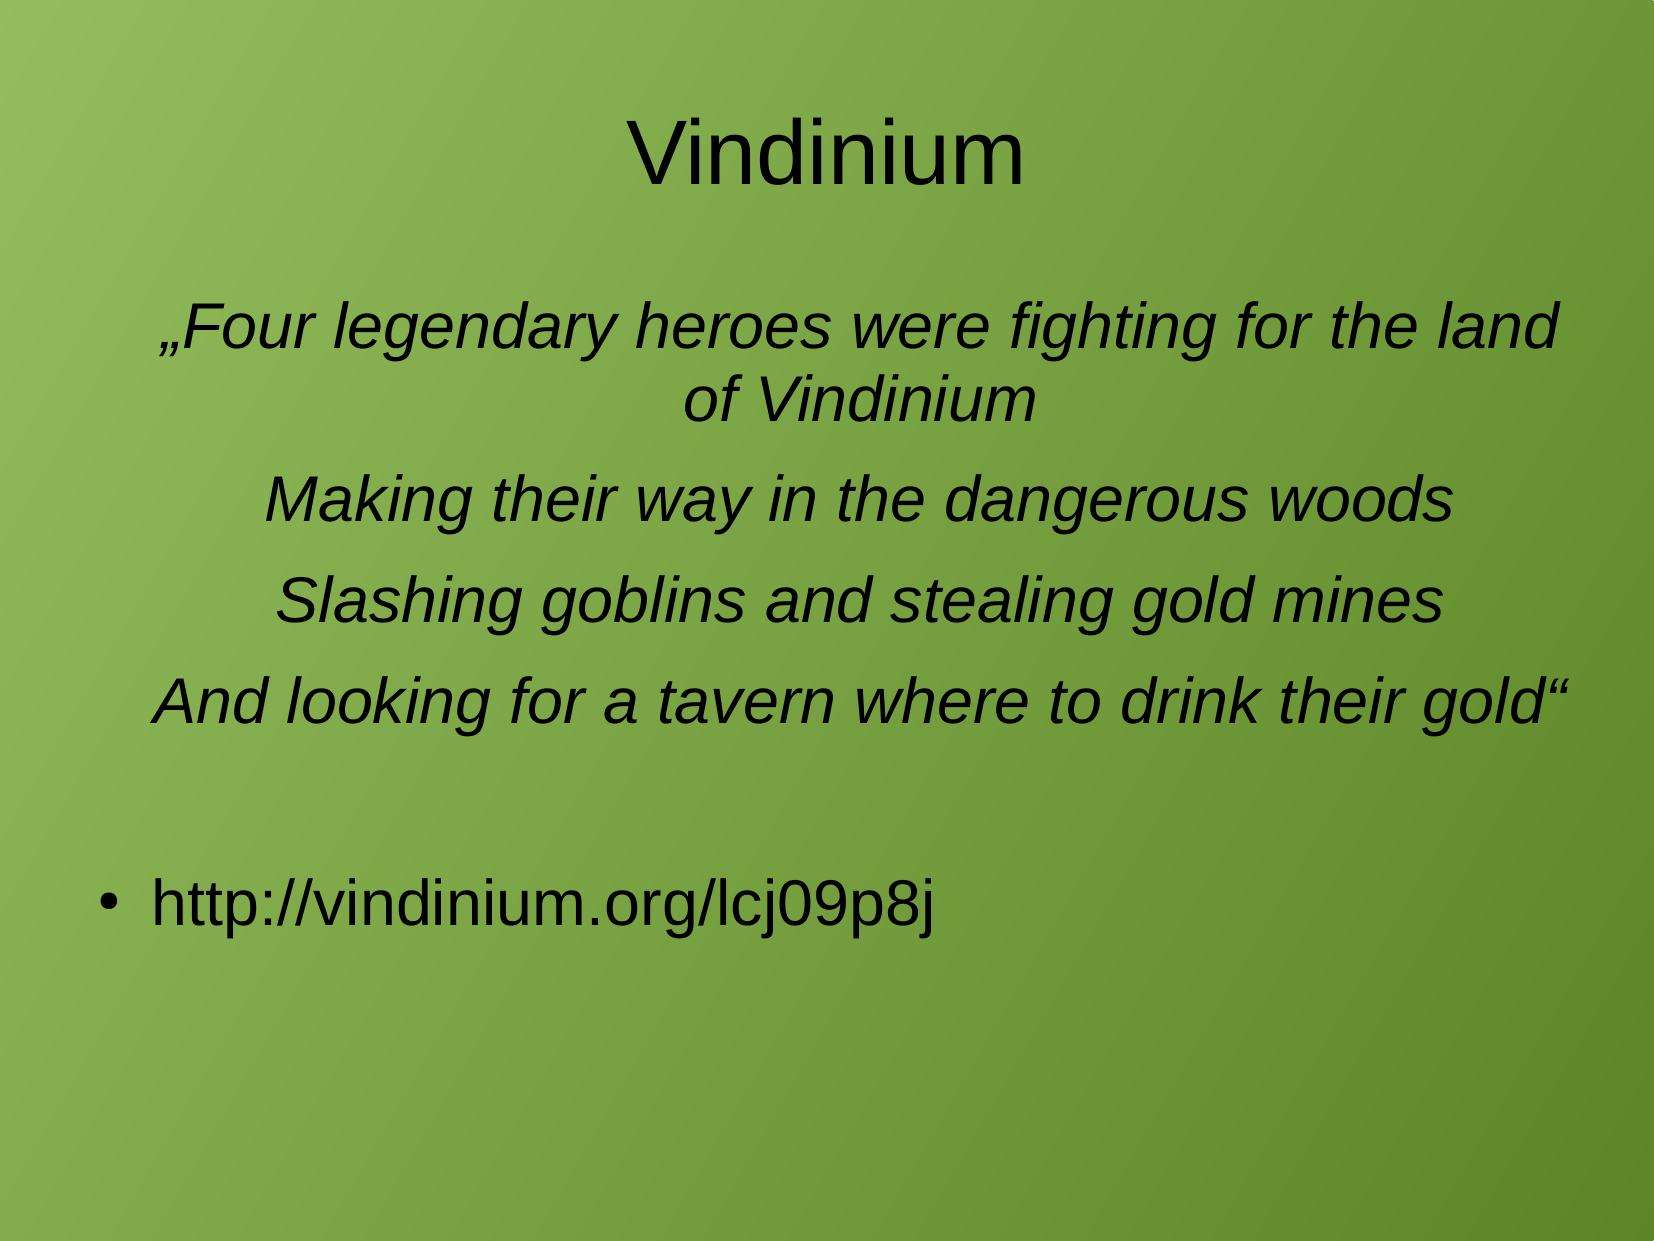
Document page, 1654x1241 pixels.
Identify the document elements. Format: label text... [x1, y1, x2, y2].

list „Four legendary heroes were fighting for the land of Vindinium Making their way in the dangerous woods Slashing goblins and stealing gold mines And looking for a tavern where to drink their gold“ http://vindinium.org/lcj09p8j [82, 290, 1571, 1010]
title Vindinium [82, 49, 1571, 257]
